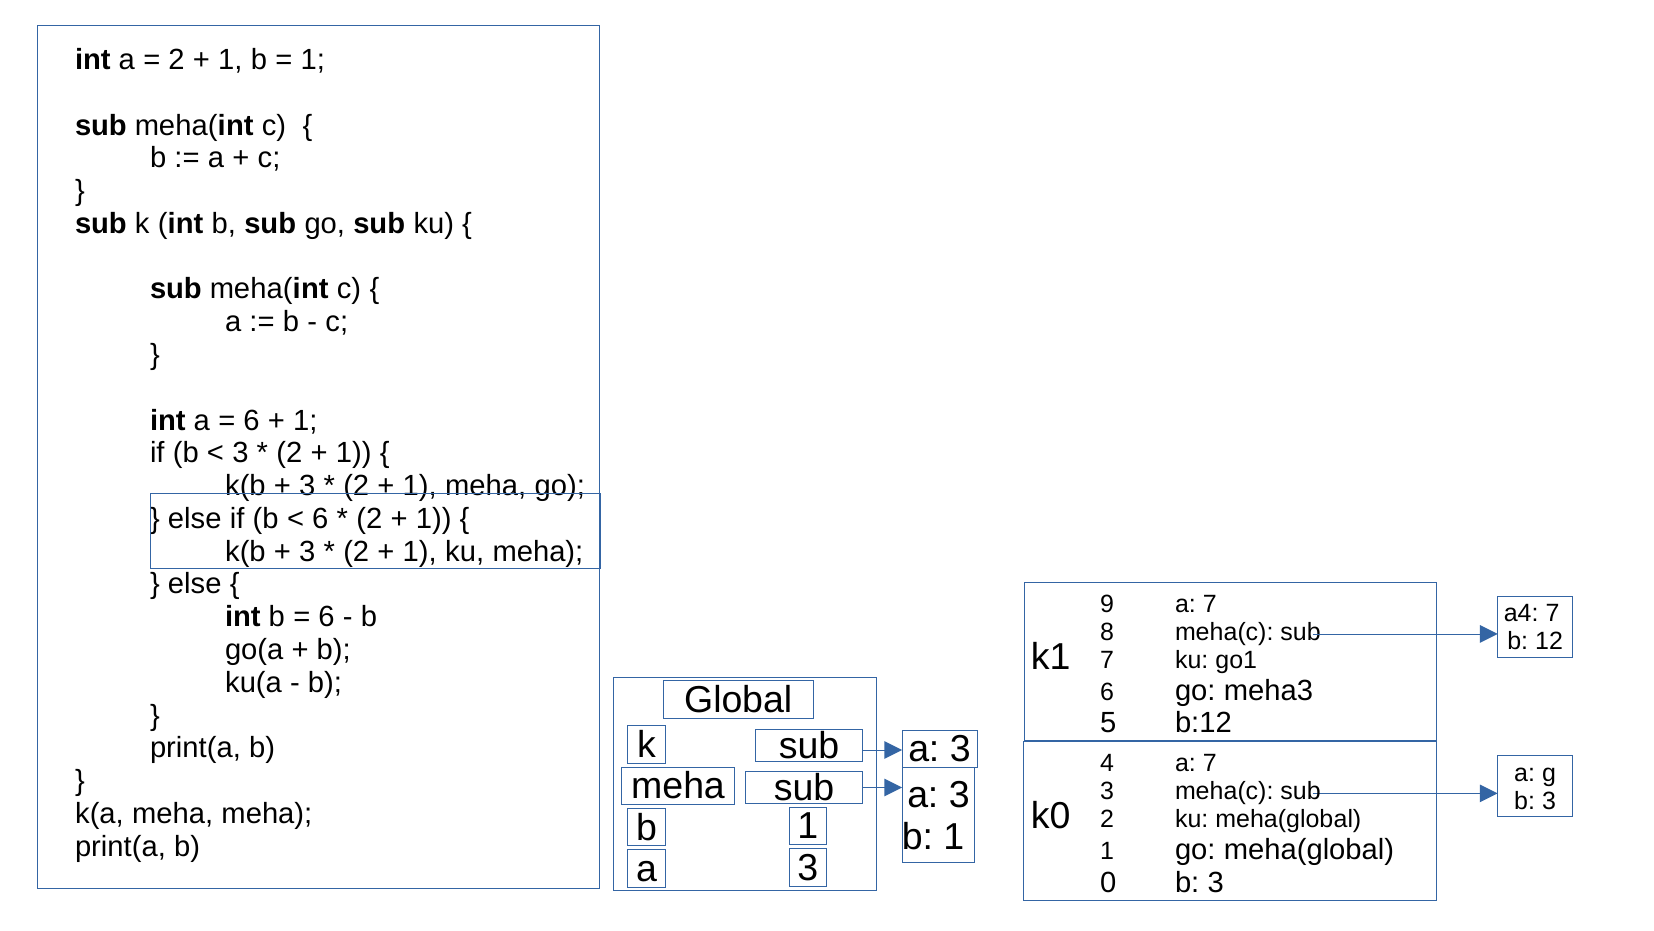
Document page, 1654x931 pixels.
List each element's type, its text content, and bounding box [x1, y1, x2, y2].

text_box 9 a: 7 8 meha(c): sub 7 ku: go1 6 go: meha3 5 b:12 [1085, 582, 1409, 741]
text_box sub [755, 729, 863, 762]
text_box b [627, 808, 666, 846]
text_box Global [663, 680, 814, 719]
text_box k1 [1016, 628, 1086, 685]
text_box 4 a: 7 3 meha(c): sub 2 ku: meha(global) 1 go: meha(global) 0 b: 3 [1085, 741, 1437, 916]
subtitle int a = 2 + 1, b = 1; sub meha(int c) { b := a + c; } sub k (int b, sub go, sub ku) { sub meha(int c) { a := b - c; } int a = 6 + 1; if (b < 3 * (2 + 1)) { k(b + 3 * (2 + 1), meha, go); } else if (b < 6 * (2 + 1)) { k(b + 3 * (2 + 1), ku, meha); } else { int b = 6 - b go(a + b); ku(a - b); } print(a, b) } k(a, meha, meha); print(a, b) [75, 43, 638, 863]
text_box meha [621, 767, 735, 805]
text_box a: 3 b: 1 [902, 767, 975, 863]
text_box sub [745, 771, 863, 804]
text_box k [627, 725, 666, 764]
text_box a [627, 849, 666, 888]
text_box 3 [789, 848, 827, 887]
text_box 1 [789, 807, 827, 845]
text_box k0 [1015, 787, 1085, 845]
text_box a4: 7 b: 12 [1497, 596, 1573, 658]
text_box a: 3 [902, 730, 978, 768]
text_box a: g b: 3 [1497, 755, 1573, 817]
